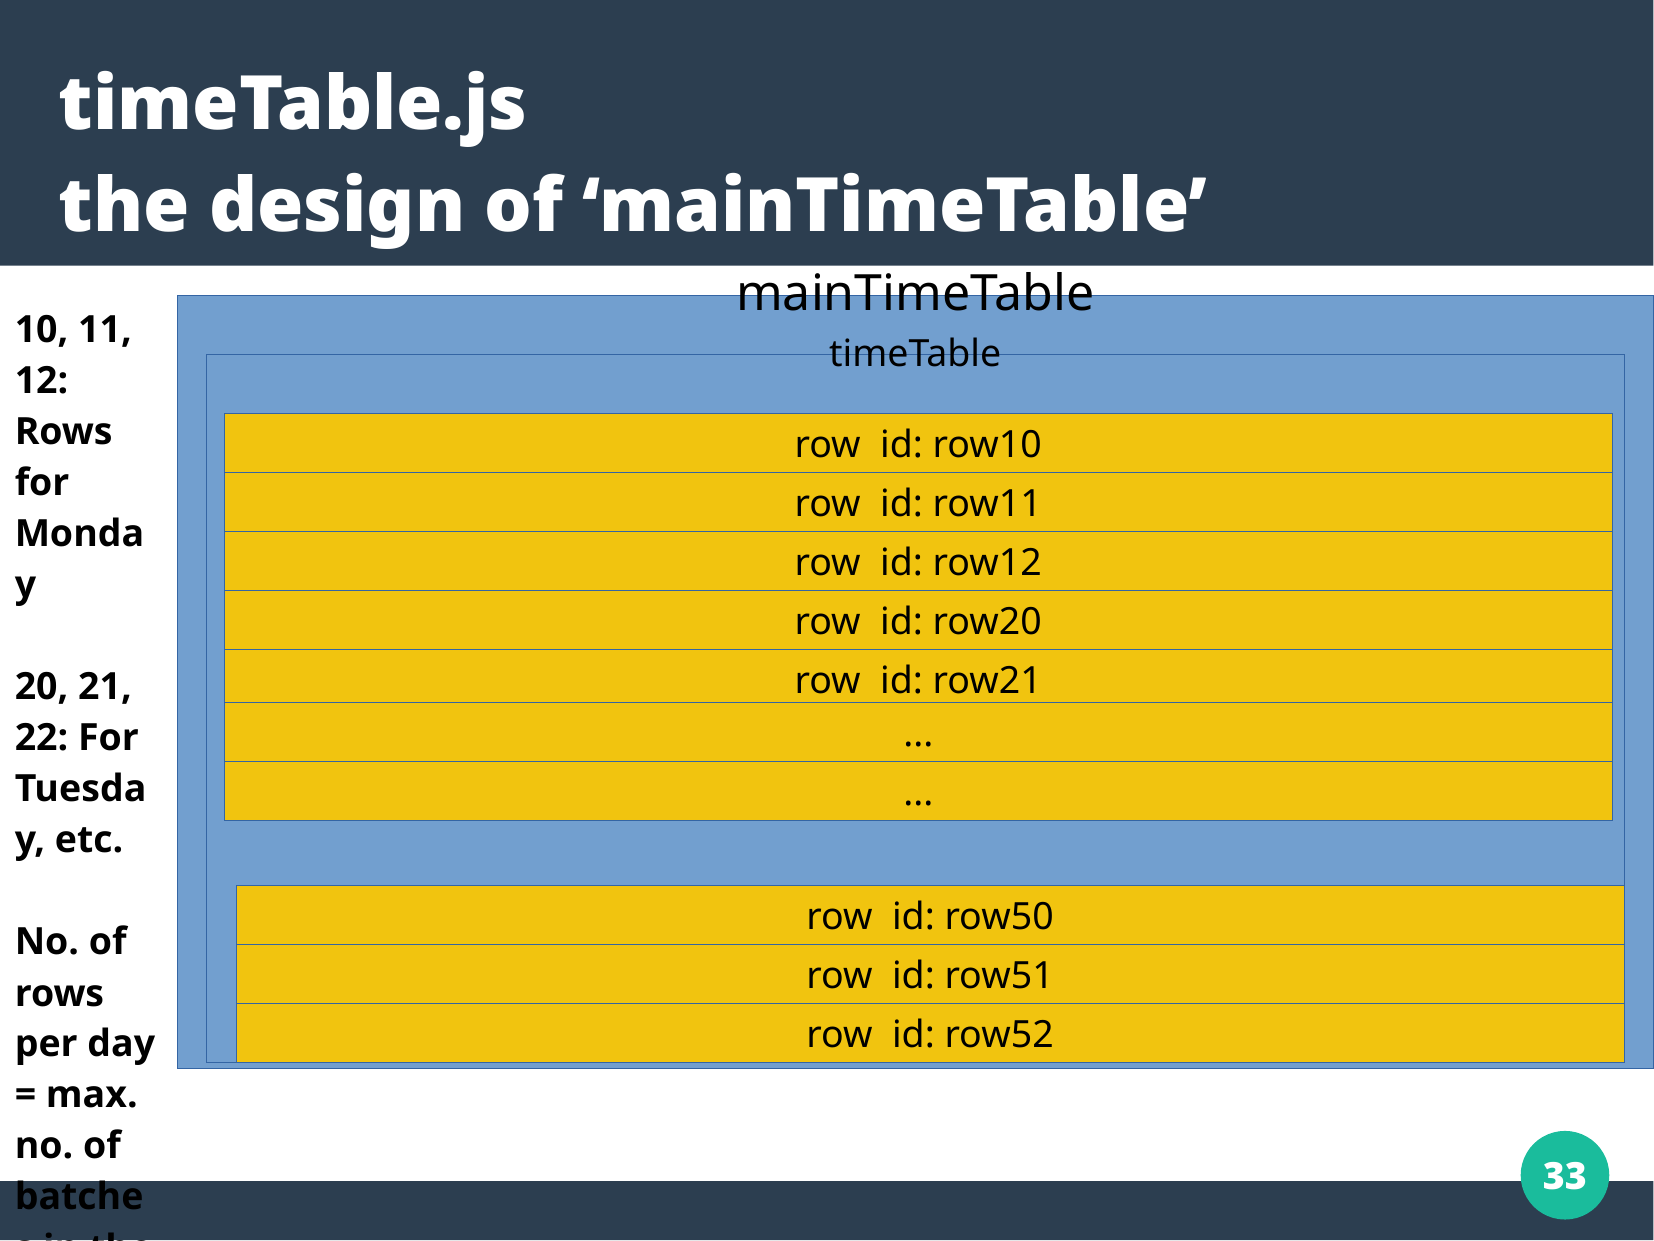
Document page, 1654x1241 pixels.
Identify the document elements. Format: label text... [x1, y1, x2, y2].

text_box ... [224, 761, 1613, 821]
text_box ... [224, 702, 1613, 761]
text_box row id: row50 [236, 885, 1625, 944]
text_box row id: row12 [224, 531, 1613, 590]
text_box 10, 11, 12: Rows for Monday 20, 21, 22: For Tuesday, etc. No. of rows per day = max. no. of batches in the class [0, 295, 178, 1162]
text_box mainTimeTable [178, 295, 1654, 1069]
text_box row id: row21 [224, 649, 1613, 702]
text_box row id: row52 [236, 1003, 1625, 1063]
text_box row id: row11 [224, 472, 1613, 531]
text_box timeTable [206, 354, 1625, 1063]
text_box row id: row10 [224, 413, 1613, 472]
title timeTable.js the design of ‘mainTimeTable’ [59, 49, 1595, 207]
text_box row id: row51 [236, 944, 1625, 1003]
text_box row id: row20 [224, 590, 1613, 649]
